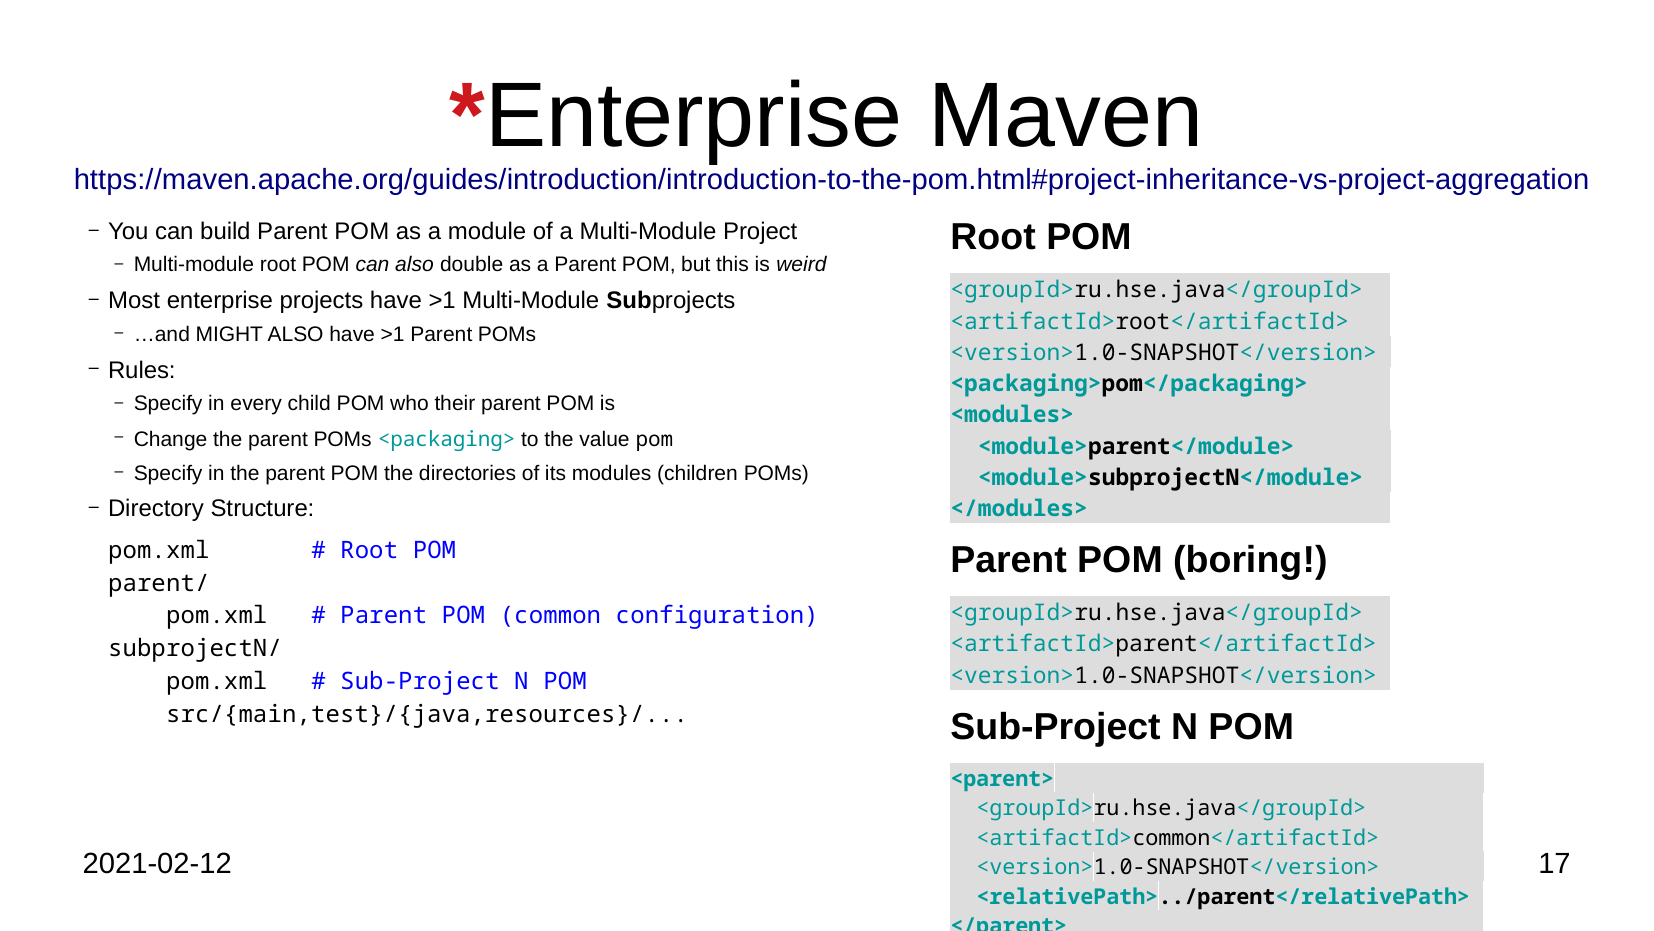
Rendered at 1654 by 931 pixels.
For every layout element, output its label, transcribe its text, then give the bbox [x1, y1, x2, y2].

text_box https://maven.apache.org/guides/introduction/introduction-to-the-pom.html#project-inheritance-vs-project-aggregation [59, 155, 1637, 237]
title *Enterprise Maven [82, 37, 1571, 155]
table_header Root POM [937, 209, 1503, 266]
table_cell Parent POM (boring!) [937, 532, 1503, 588]
table_cell <groupId>ru.hse.java</groupId> <artifactId>root</artifactId> <version>1.0-SNAPSHOT</version> <packaging>pom</packaging> <modules> <module>parent</module> <module>subprojectN</module> </modules> [937, 267, 1503, 531]
table_cell <parent> <groupId>ru.hse.java</groupId> <artifactId>common</artifactId> <version>1.0-SNAPSHOT</version> <relativePath>../parent</relativePath> </parent> [937, 756, 1503, 931]
list You can build Parent POM as a module of a Multi-Module Project Multi-module root POM can also double as a Parent POM, but this is weird Most enterprise projects have >1 Multi-Module Subprojects …and MIGHT ALSO have >1 Parent POMs Rules: Specify in every child POM who their parent POM is Change the parent POMs <packaging> to the value pom Specify in the parent POM the directories of its modules (children POMs) Directory Structure: pom.xml # Root POM parent/ pom.xml # Parent POM (common configuration) subprojectN/ pom.xml # Sub-Project N POM src/{main,test}/{java,resources}/... [82, 237, 886, 758]
table_cell <groupId>ru.hse.java</groupId> <artifactId>parent</artifactId> <version>1.0-SNAPSHOT</version> [937, 589, 1503, 698]
table_cell Sub-Project N POM [937, 699, 1503, 755]
